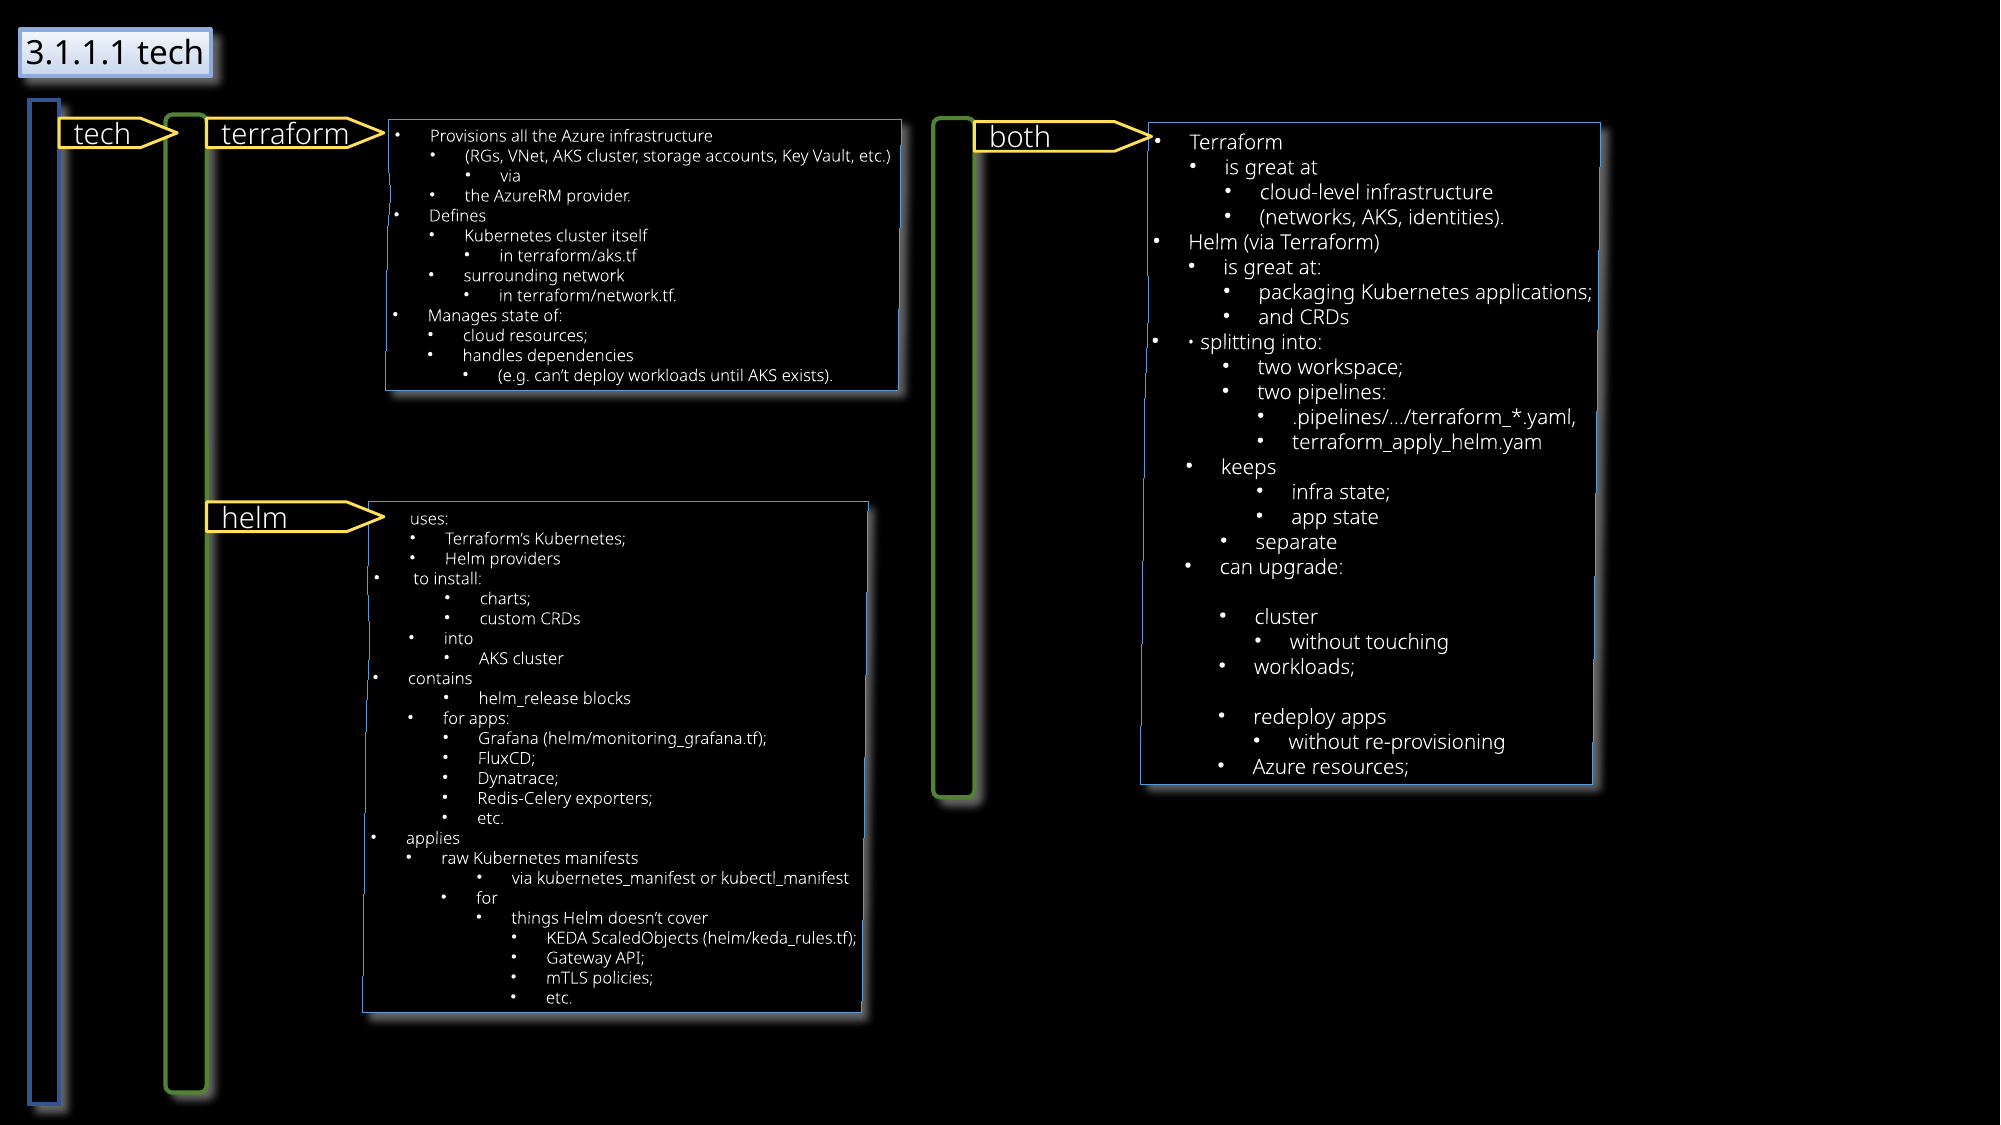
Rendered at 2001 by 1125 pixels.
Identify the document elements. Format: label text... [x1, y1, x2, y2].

text_box terraform [206, 118, 384, 148]
text_box [165, 114, 207, 1093]
text_box both [974, 121, 1152, 152]
text_box tech [59, 118, 178, 148]
title 3.1.1.1 tech [30, 29, 201, 77]
text_box uses: Terraform’s Kubernetes; Helm providers to install: charts; custom CRDs into AKS cluster contains helm_release blocks for apps: Grafana (helm/monitoring_grafana.tf); FluxCD; Dynatrace; Redis-Celery exporters; etc. applies raw Kubernetes manifests via kubernetes_manifest or kubectl_manifest for things Helm doesn’t cover KEDA ScaledObjects (helm/keda_rules.tf); Gateway API; mTLS policies; etc. [362, 501, 869, 1013]
text_box Terraform is great at cloud-level infrastructure (networks, AKS, identities). Helm (via Terraform) is great at: packaging Kubernetes applications; and CRDs • splitting into: two workspace; two pipelines: .pipelines/.../terraform_*.yaml, terraform_apply_helm.yam keeps infra state; app state separate can upgrade: cluster without touching workloads; redeploy apps without re-provisioning Azure resources; [1140, 122, 1601, 785]
text_box helm [206, 501, 384, 532]
text_box [933, 118, 975, 798]
text_box [29, 100, 60, 1105]
text_box Provisions all the Azure infrastructure (RGs, VNet, AKS cluster, storage accounts, Key Vault, etc.) via the AzureRM provider. Defines Kubernetes cluster itself in terraform/aks.tf surrounding network in terraform/network.tf. Manages state of: cloud resources; handles dependencies (e.g. can’t deploy workloads until AKS exists). [385, 119, 902, 391]
